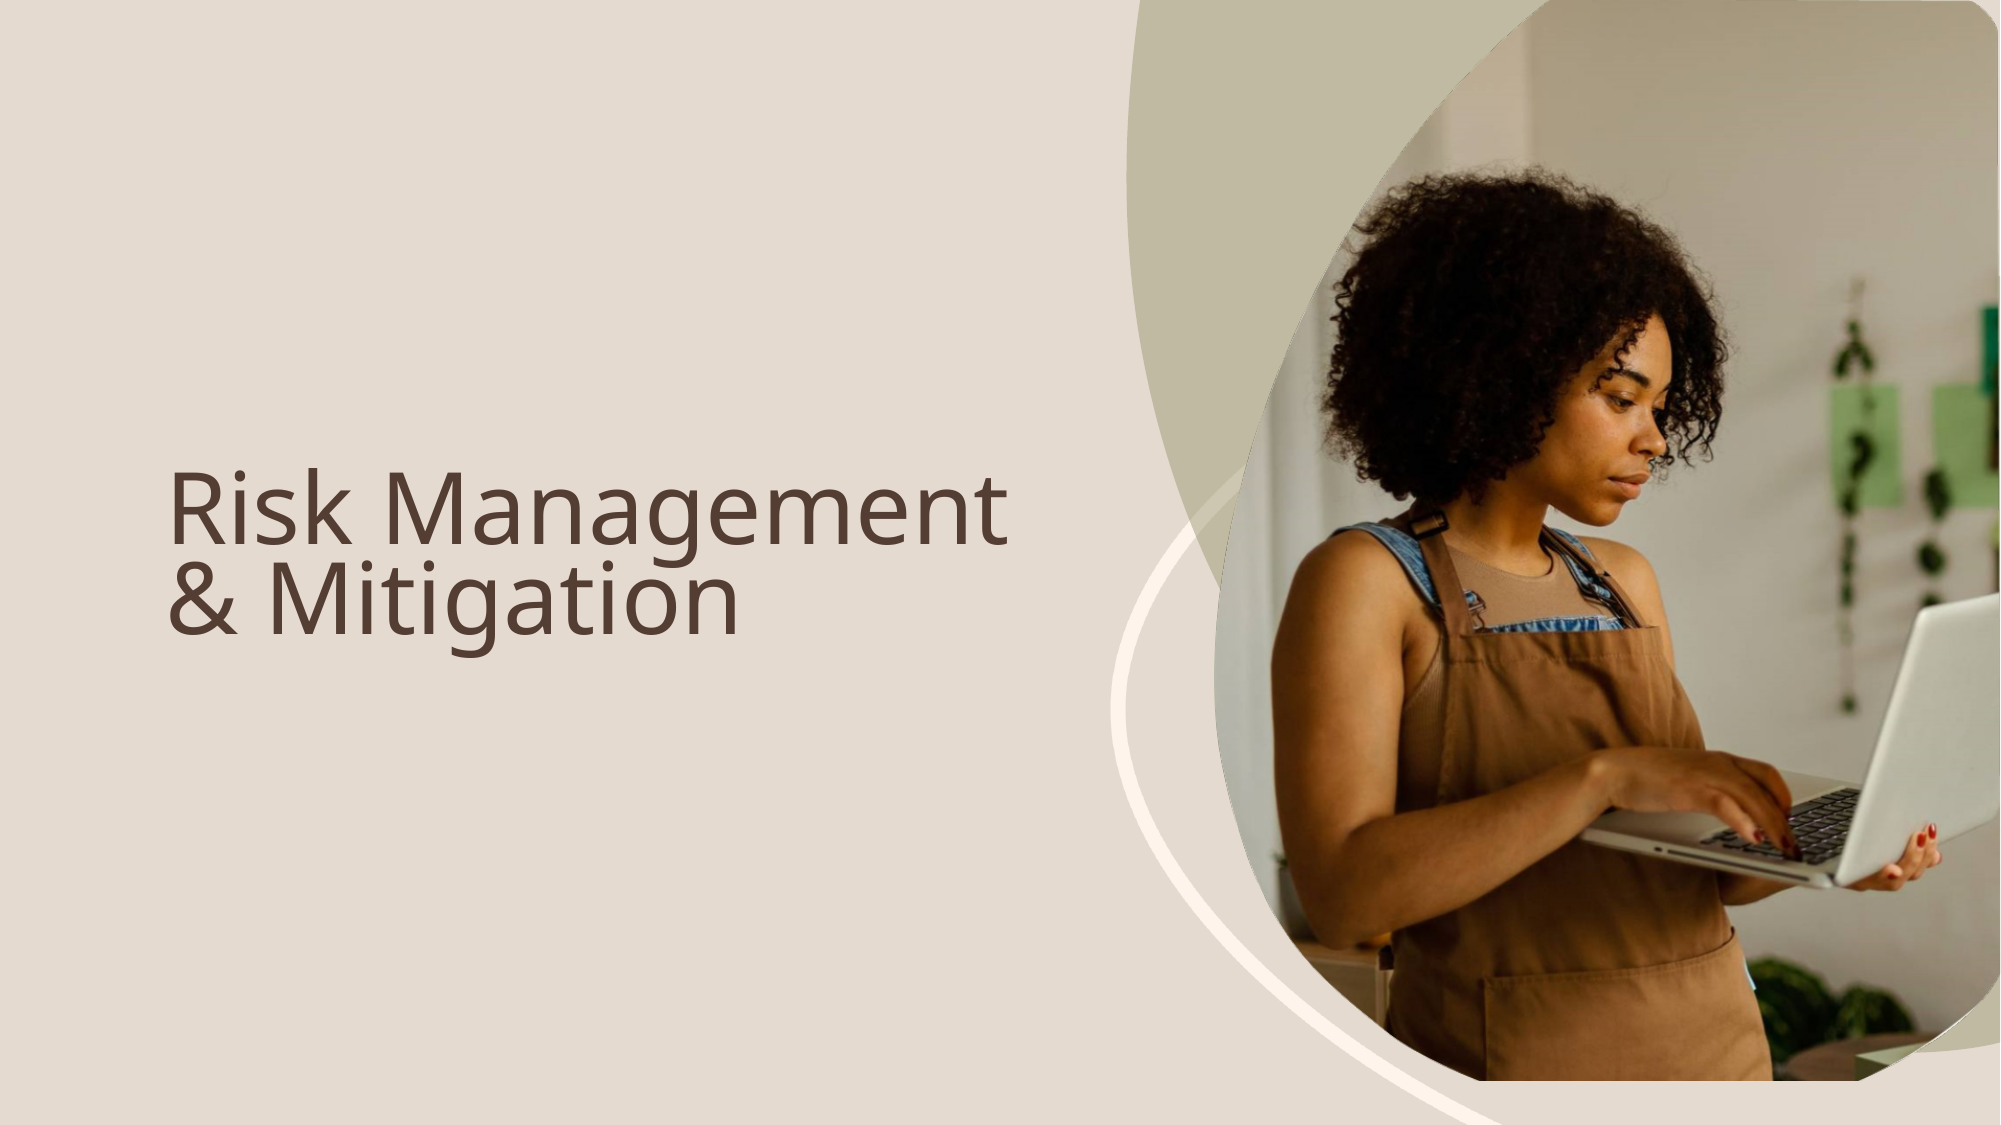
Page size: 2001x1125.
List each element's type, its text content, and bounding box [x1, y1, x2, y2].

title Risk Management & Mitigation [150, 149, 1076, 976]
picture [1214, 0, 2000, 1081]
